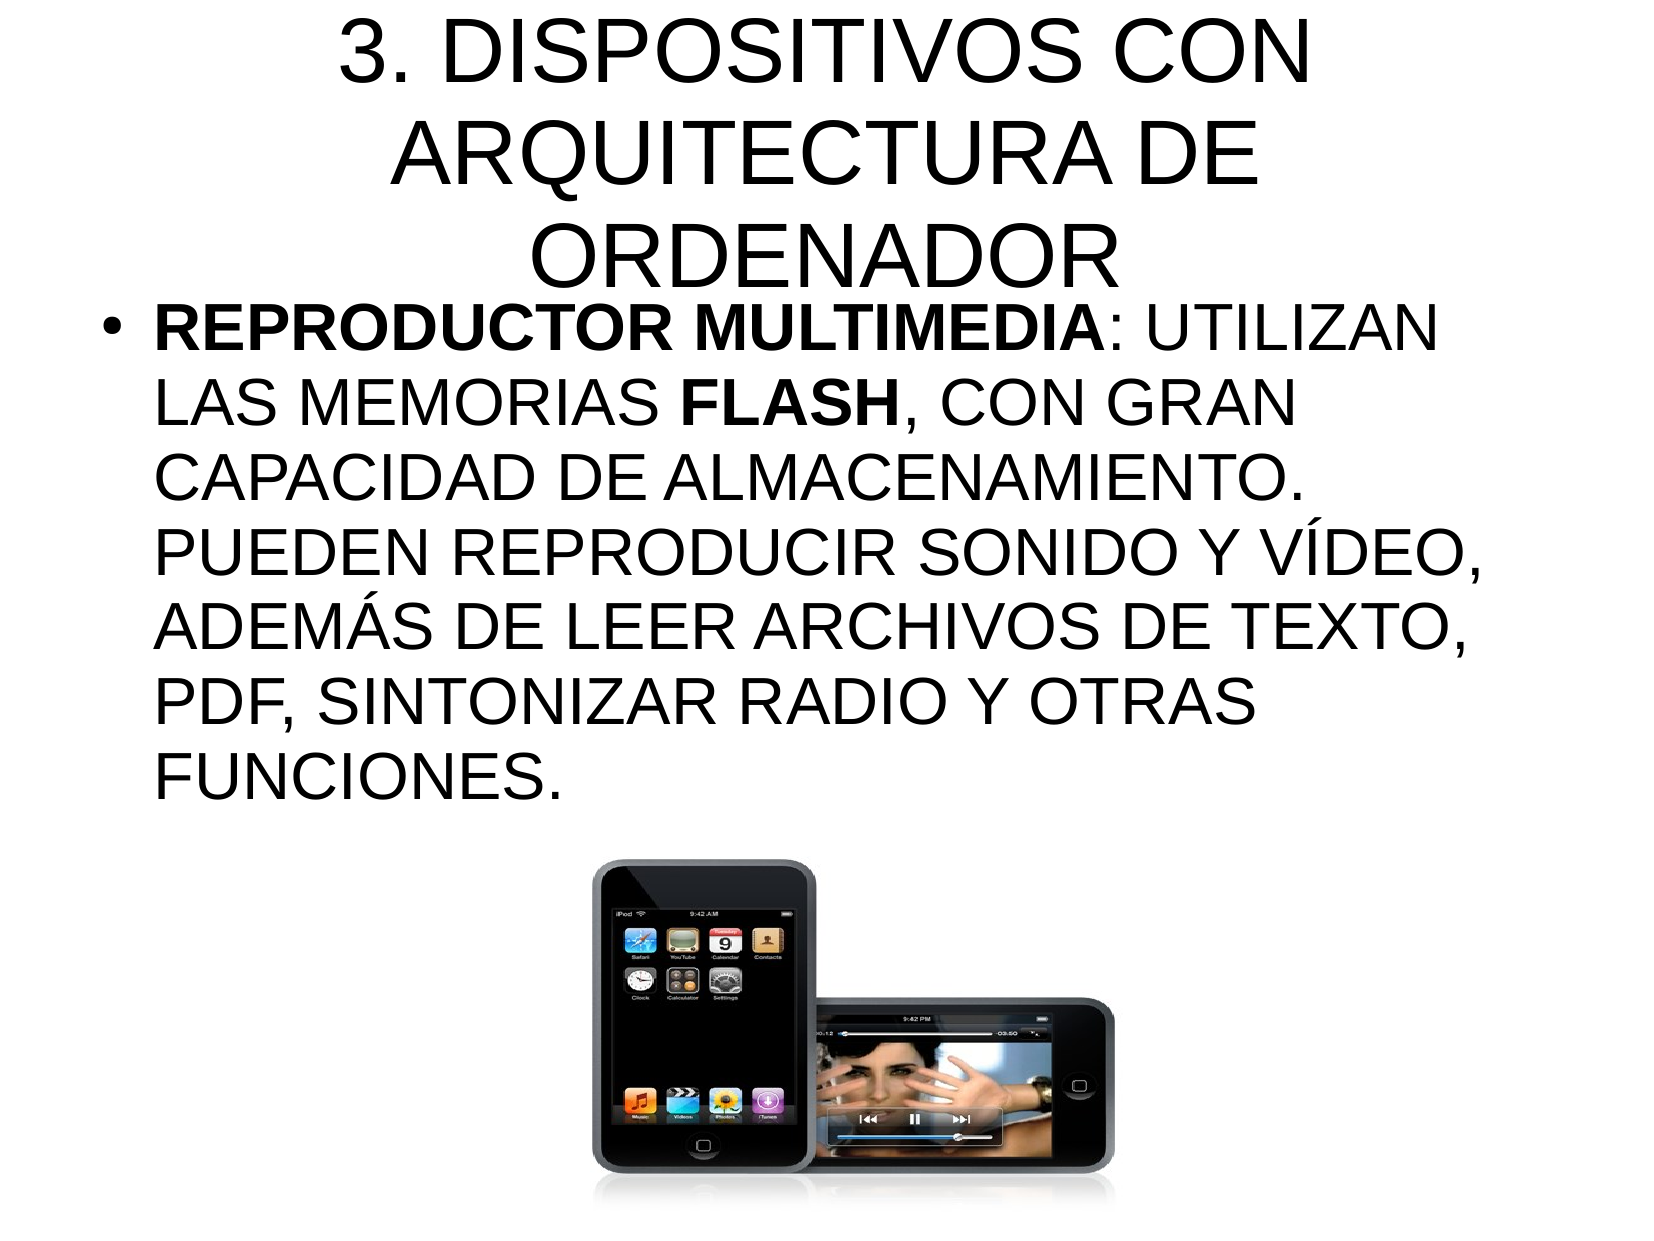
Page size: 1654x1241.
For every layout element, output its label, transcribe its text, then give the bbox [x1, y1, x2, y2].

list REPRODUCTOR MULTIMEDIA: UTILIZAN LAS MEMORIAS FLASH, CON GRAN CAPACIDAD DE ALMACENAMIENTO. PUEDEN REPRODUCIR SONIDO Y VÍDEO, ADEMÁS DE LEER ARCHIVOS DE TEXTO, PDF, SINTONIZAR RADIO Y OTRAS FUNCIONES. [82, 290, 1571, 1109]
title 3. DISPOSITIVOS CON ARQUITECTURA DE ORDENADOR [82, 0, 1571, 290]
picture [590, 856, 1123, 1213]
